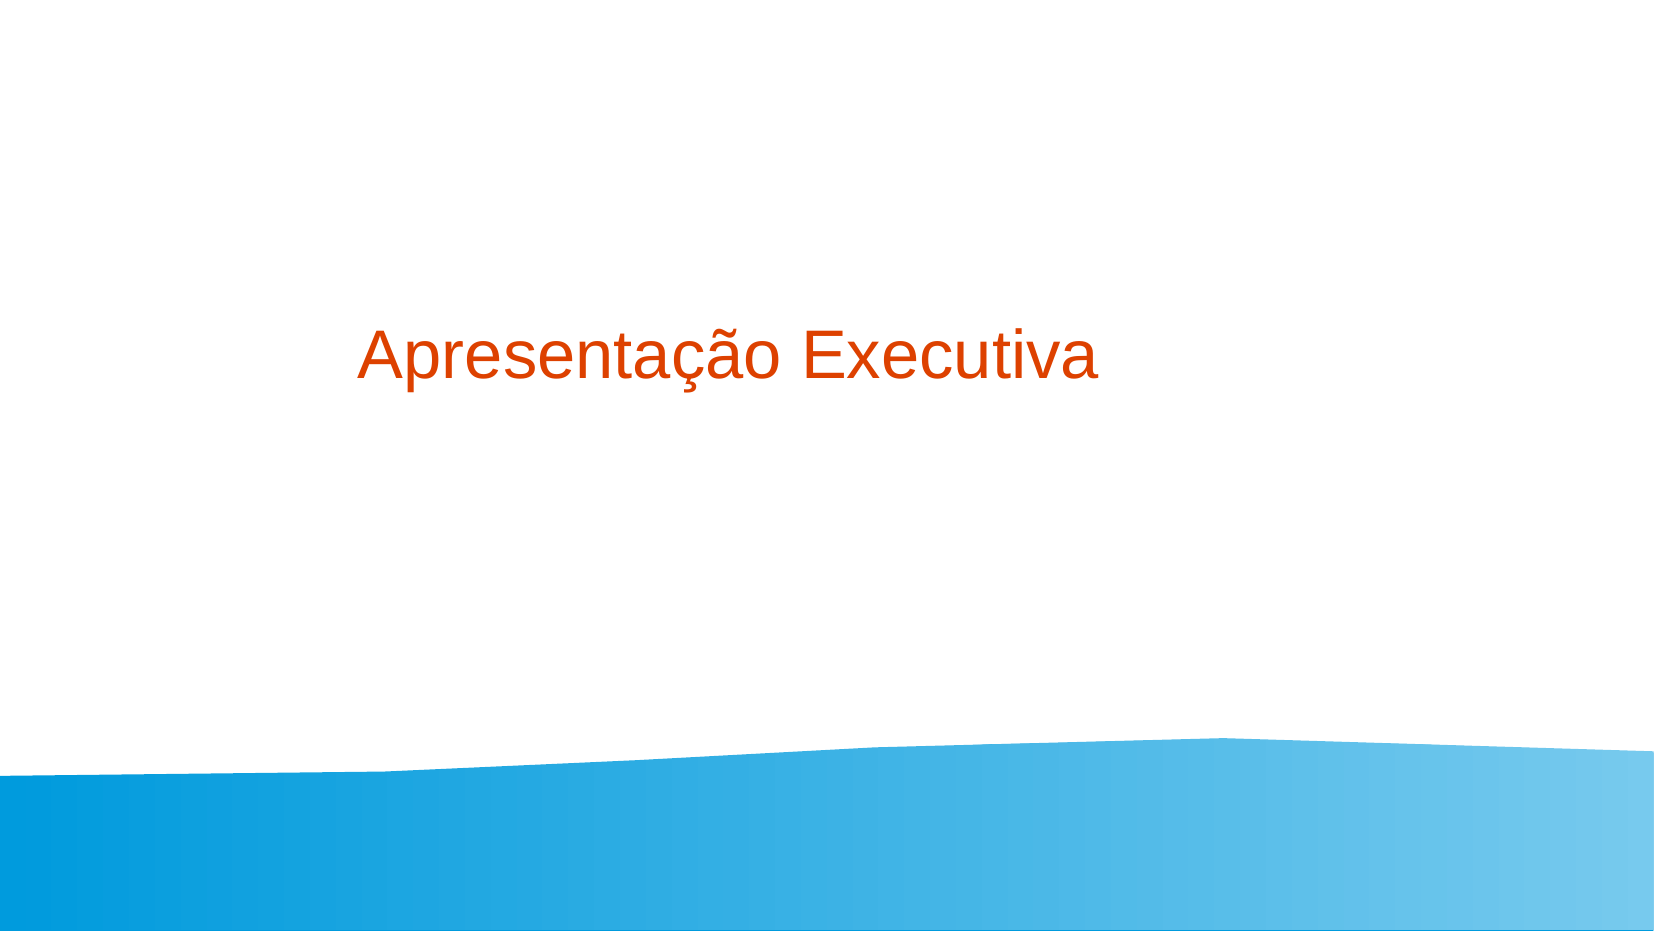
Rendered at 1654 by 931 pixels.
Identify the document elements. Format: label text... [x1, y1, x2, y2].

title Apresentação Executiva [0, 265, 1477, 443]
